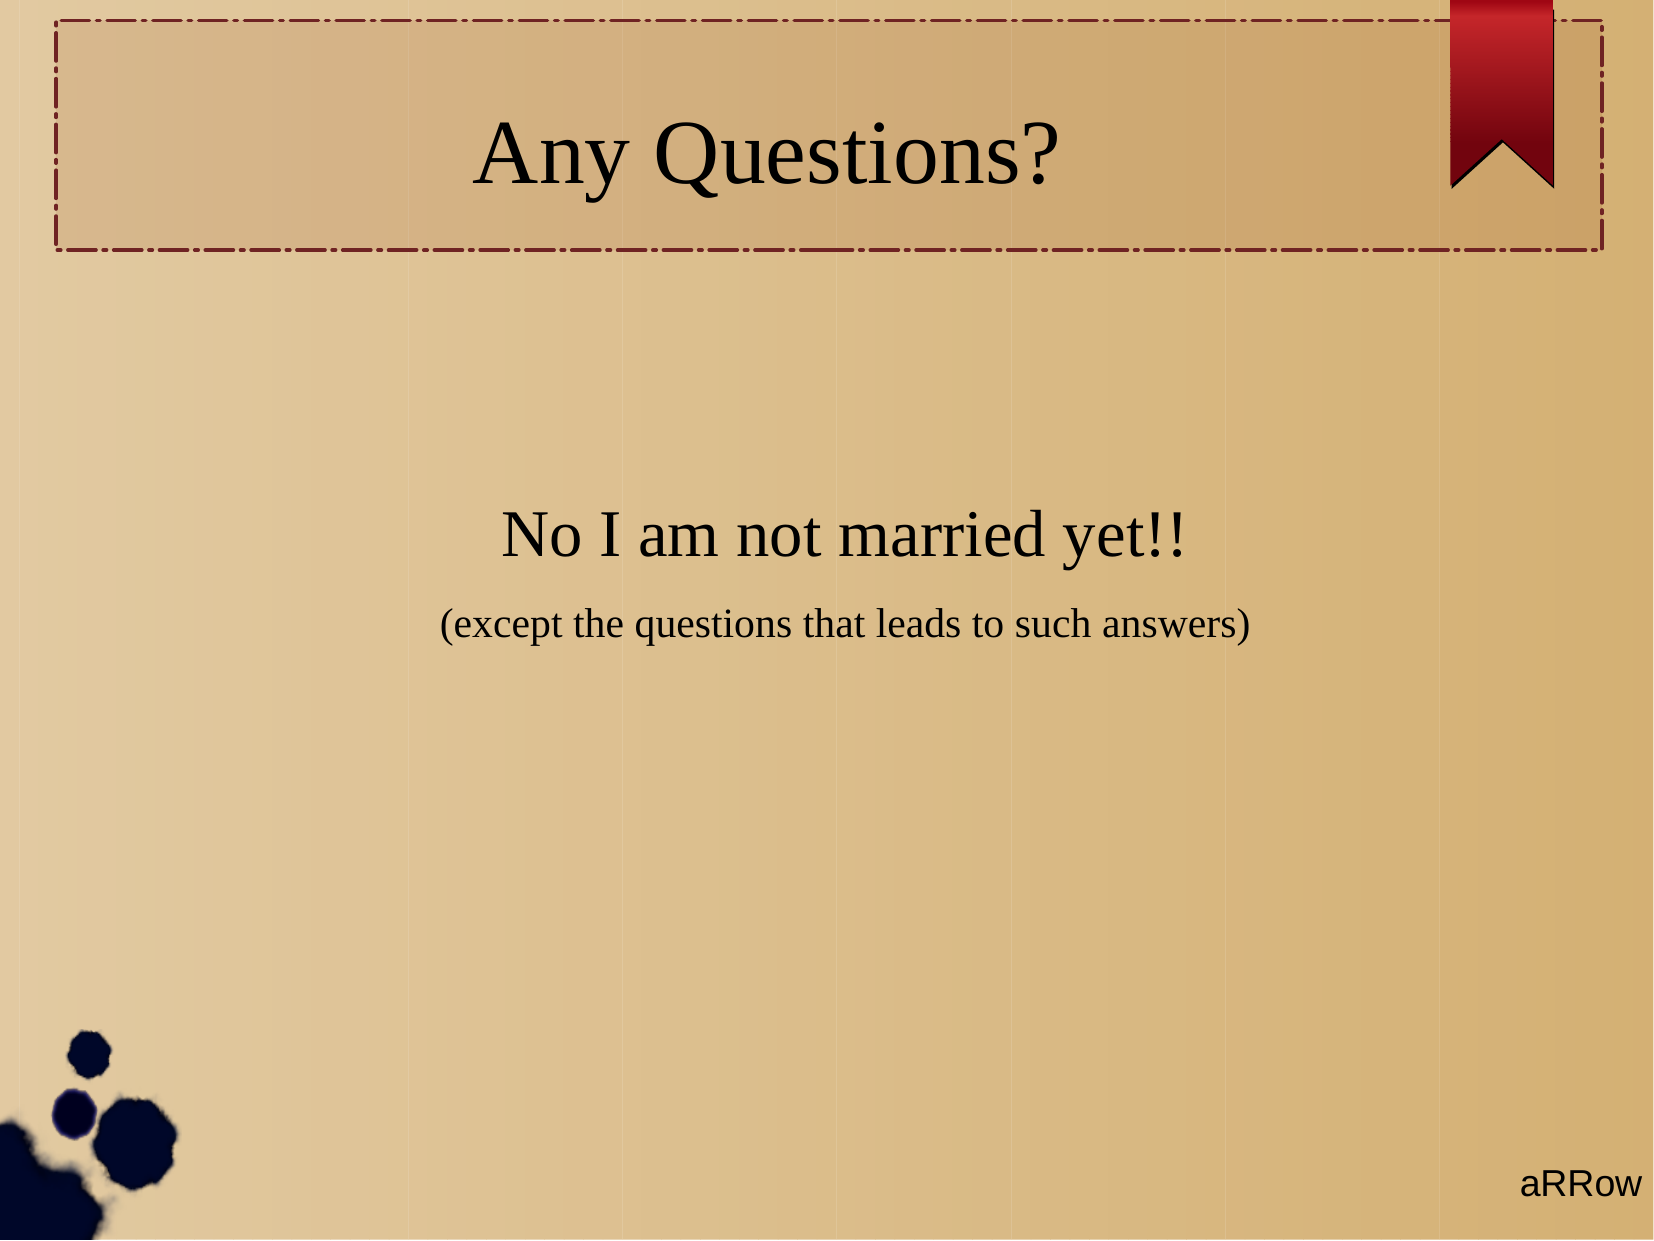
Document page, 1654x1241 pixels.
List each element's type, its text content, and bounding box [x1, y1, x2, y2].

list No I am not married yet!! (except the questions that leads to such answers) [82, 290, 1538, 1010]
text_box aRRow [1505, 1155, 1654, 1225]
title Any Questions? [82, 49, 1453, 257]
